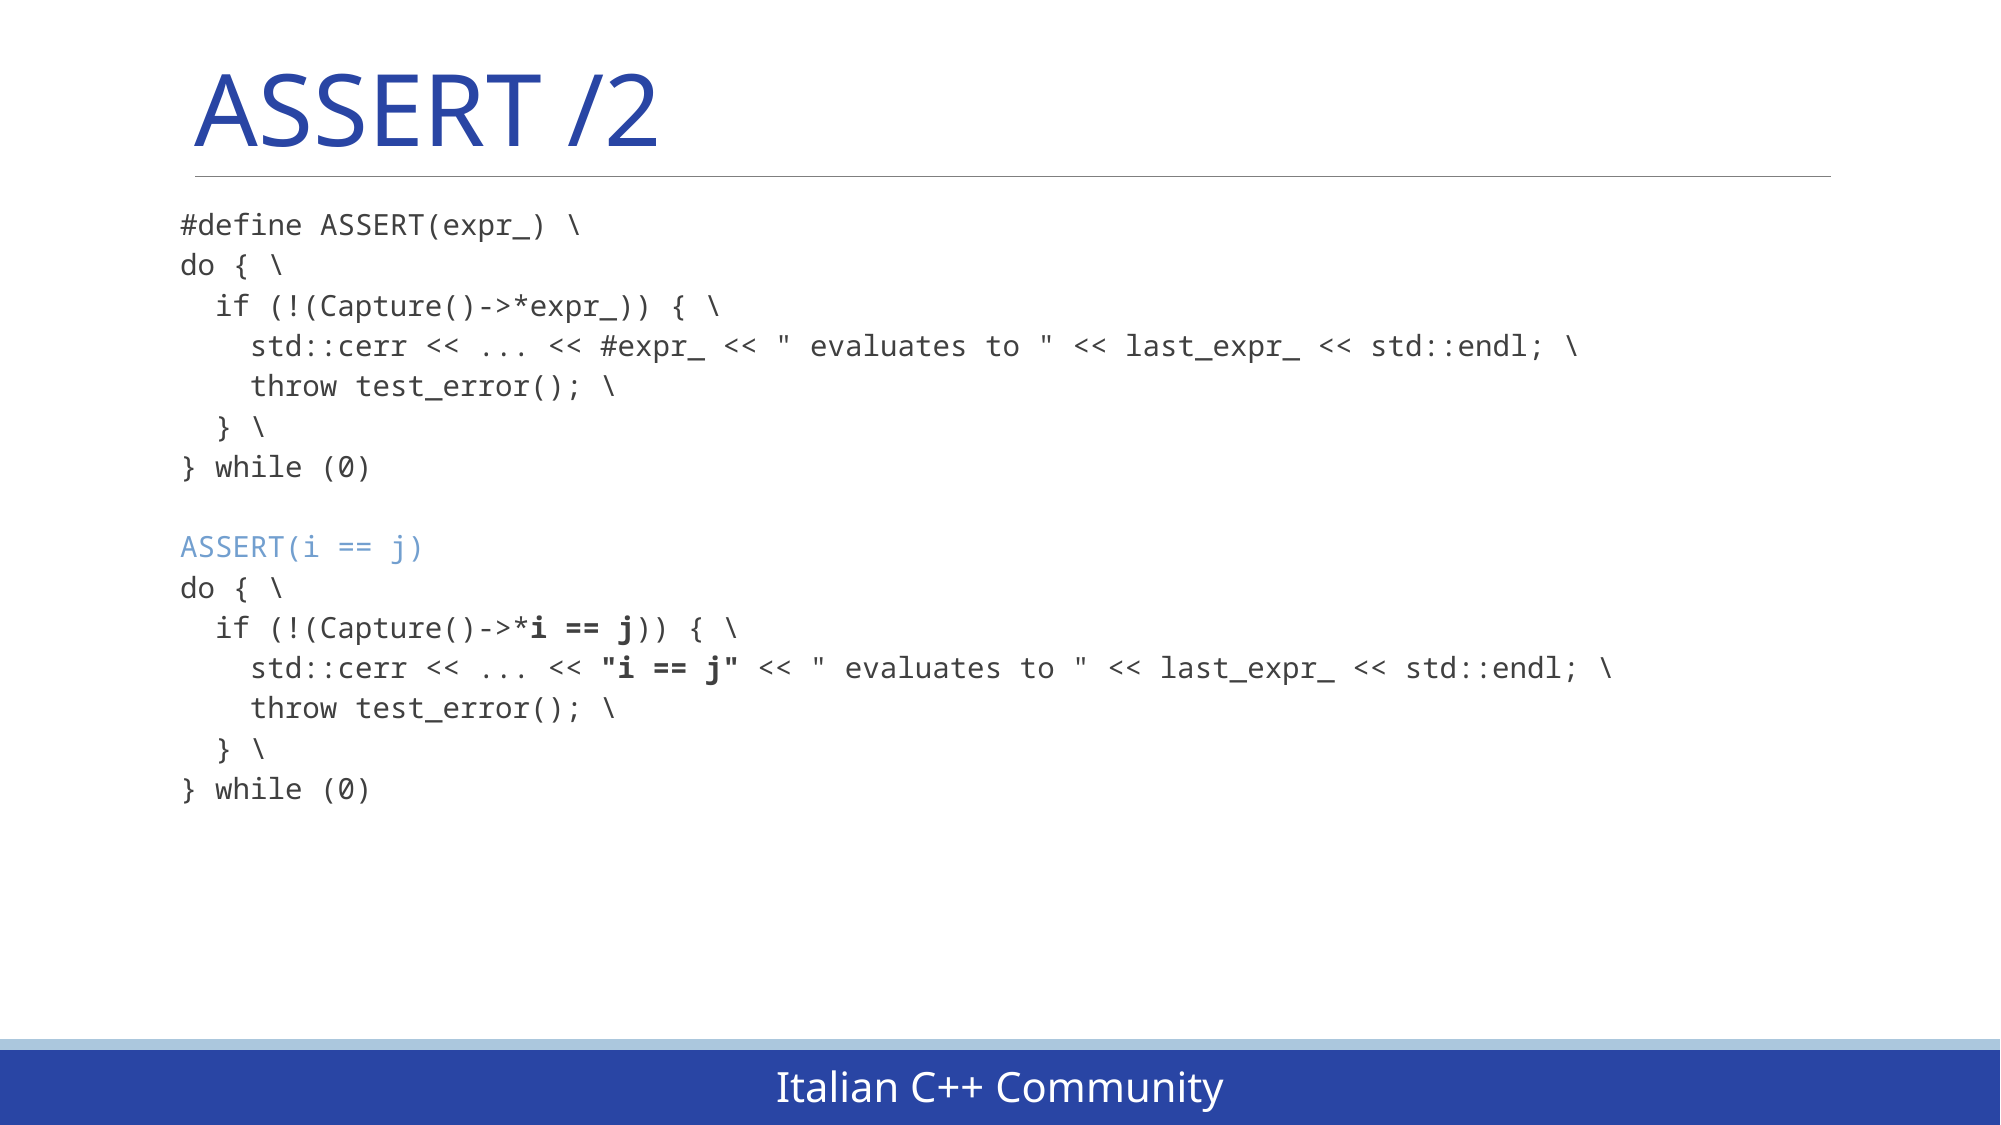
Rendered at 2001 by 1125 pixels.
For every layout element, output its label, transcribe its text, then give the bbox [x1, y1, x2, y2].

list #define ASSERT(expr_) \ do { \ if (!(Capture()->*expr_)) { \ std::cerr << ... << #expr_ << " evaluates to " << last_expr_ << std::endl; \ throw test_error(); \ } \ } while (0) ASSERT(i == j) do { \ if (!(Capture()->*i == j)) { \ std::cerr << ... << "i == j" << " evaluates to " << last_expr_ << std::endl; \ throw test_error(); \ } \ } while (0) [179, 202, 1830, 1011]
title ASSERT /2 [179, 2, 1830, 175]
